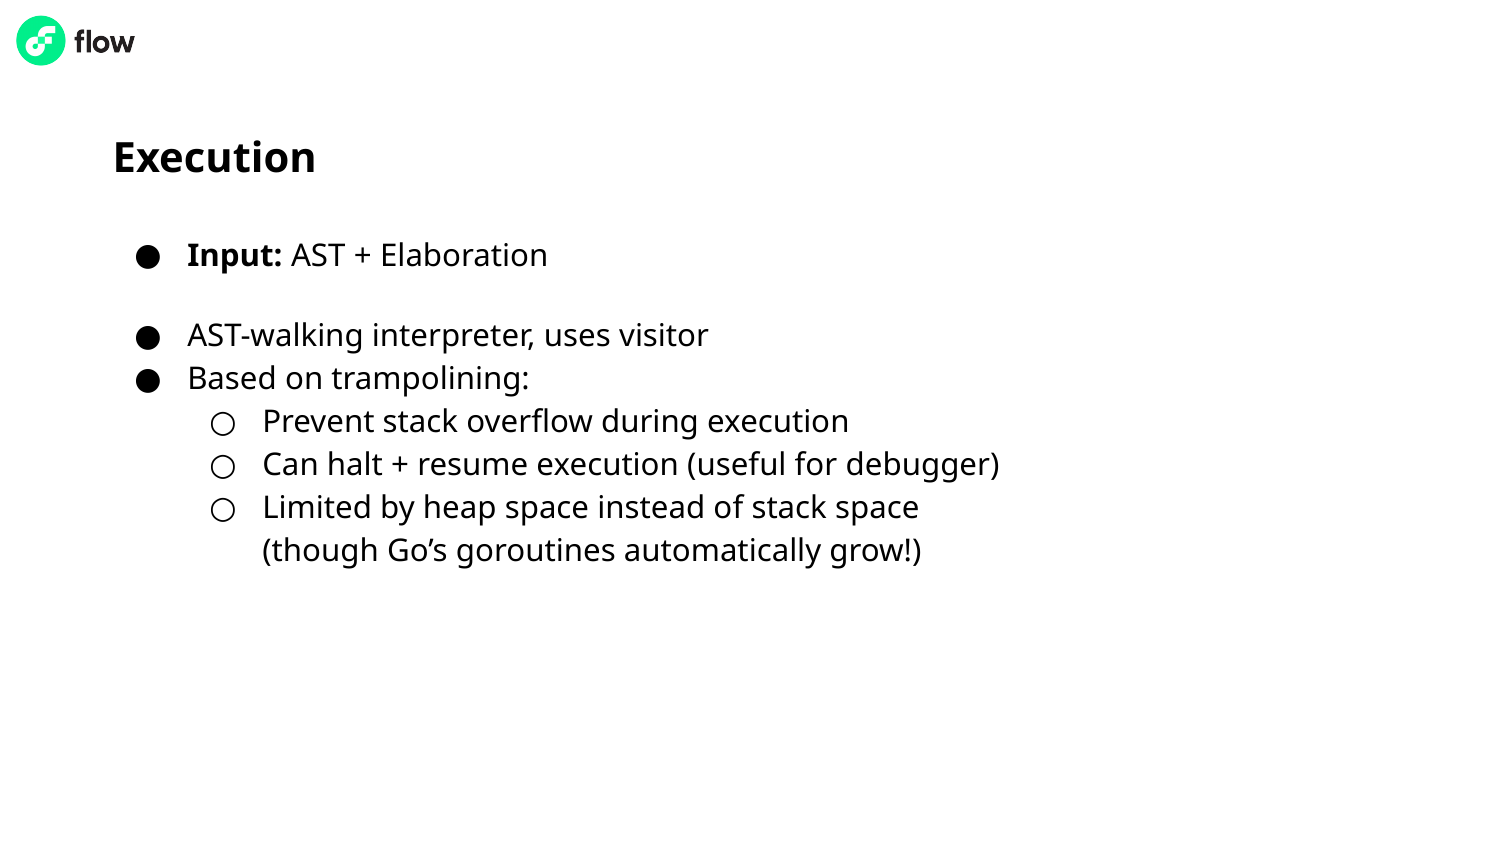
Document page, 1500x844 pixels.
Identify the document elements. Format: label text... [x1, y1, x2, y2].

text_box Input: AST + Elaboration AST-walking interpreter, uses visitor Based on trampolining: Prevent stack overflow during execution Can halt + resume execution (useful for debugger) Limited by heap space instead of stack space (though Go’s goroutines automatically grow!) [97, 214, 1409, 777]
picture [14, 14, 137, 67]
text_box Execution [97, 115, 820, 197]
